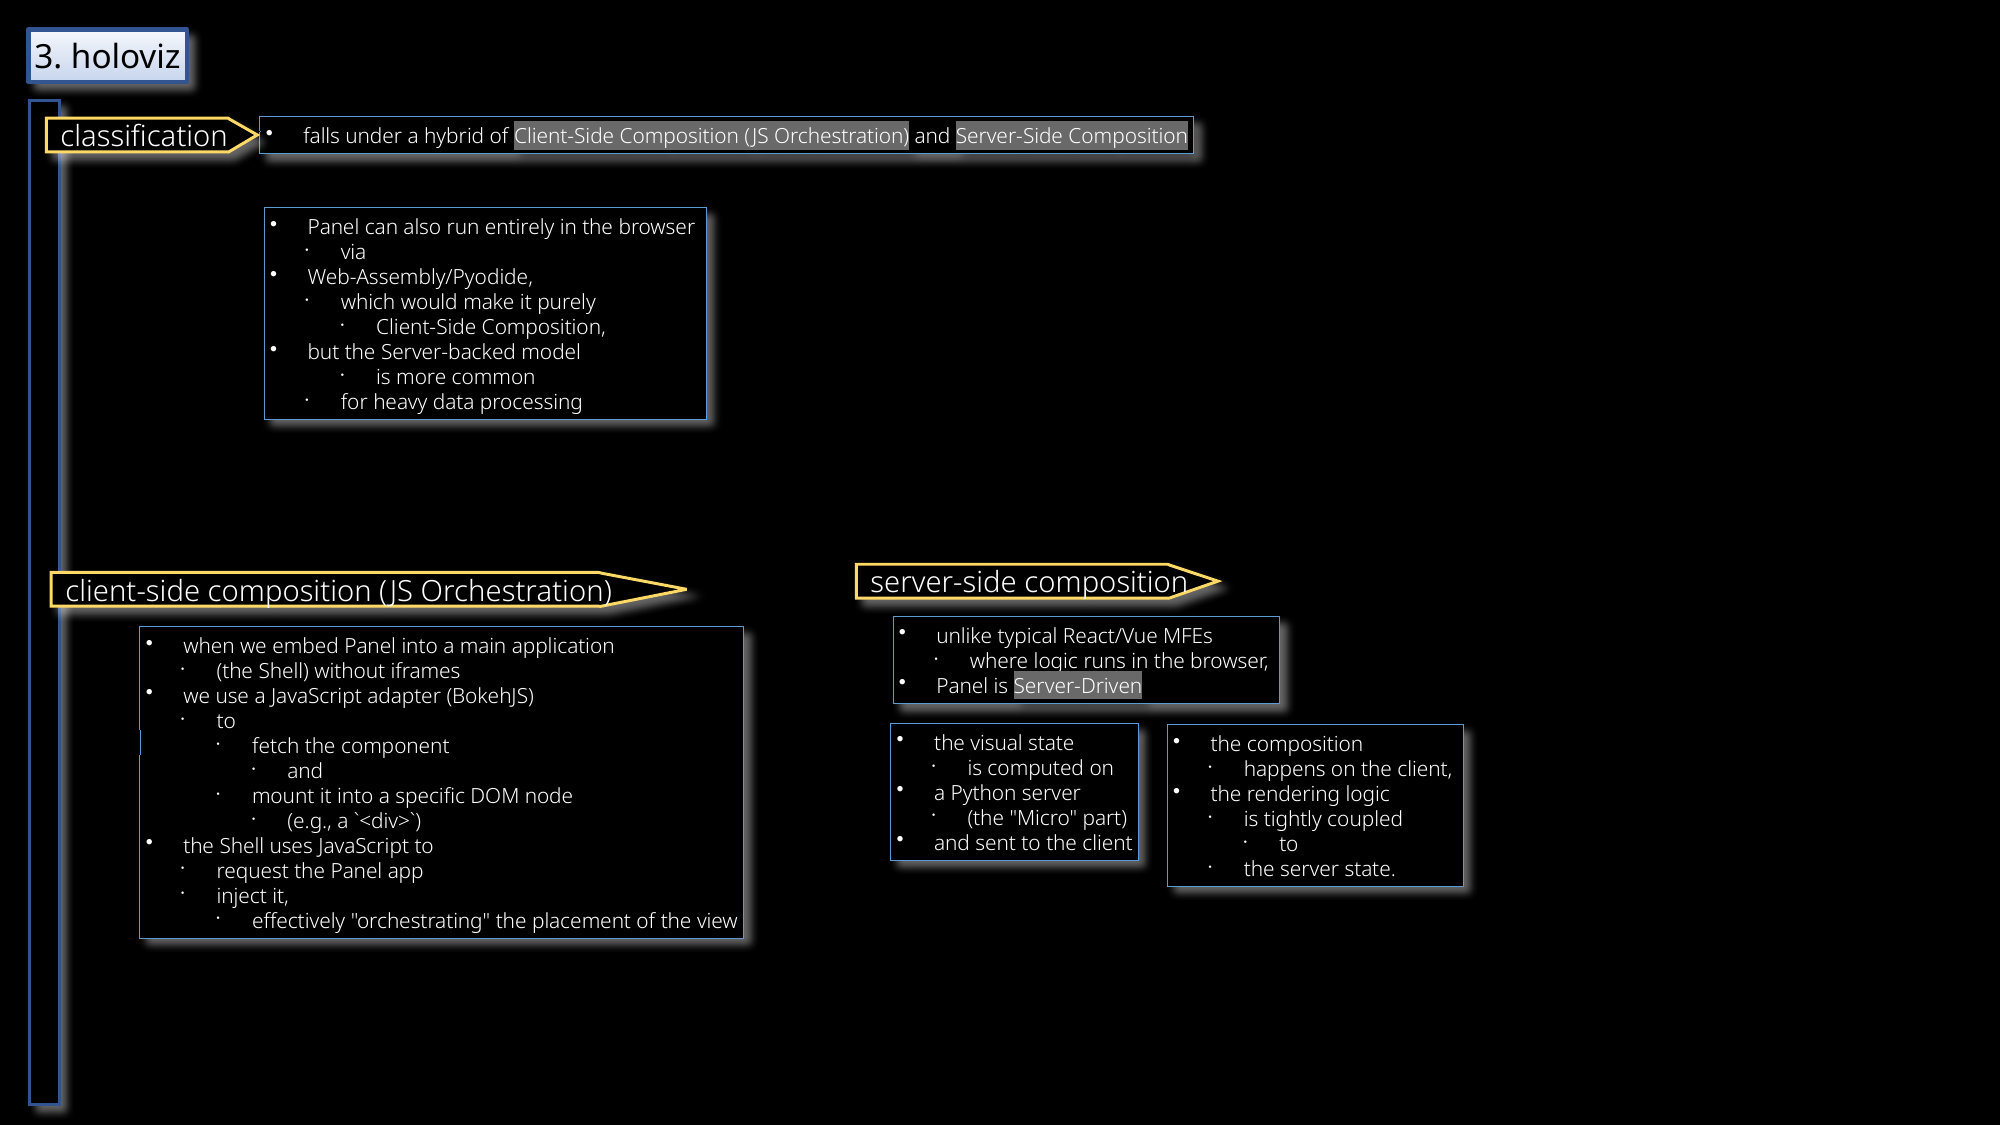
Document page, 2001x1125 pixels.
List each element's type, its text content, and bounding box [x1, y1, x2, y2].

text_box Panel can also run entirely in the browser via Web-Assembly/Pyodide, which would make it purely Client-Side Composition, but the Server-backed model is more common for heavy data processing [264, 207, 707, 420]
title 3. holoviz [29, 29, 186, 82]
text_box [29, 100, 60, 1105]
text_box when we embed Panel into a main application (the Shell) without iframes we use a JavaScript adapter (BokehJS) to fetch the component and mount it into a specific DOM node (e.g., a `<div>`) the Shell uses JavaScript to request the Panel app inject it, effectively "orchestrating" the placement of the view [139, 626, 744, 939]
text_box the composition happens on the client, the rendering logic is tightly coupled to the server state. [1167, 724, 1464, 887]
text_box falls under a hybrid of Client-Side Composition (JS Orchestration) and Server-Side Composition [259, 116, 1194, 154]
text_box the visual state is computed on a Python server (the "Micro" part) and sent to the client [890, 723, 1139, 861]
text_box client-side composition (JS Orchestration) [51, 572, 687, 607]
text_box unlike typical React/Vue MFEs where logic runs in the browser, Panel is Server-Driven [893, 616, 1280, 704]
text_box classification [46, 118, 258, 153]
text_box server-side composition [856, 564, 1218, 599]
